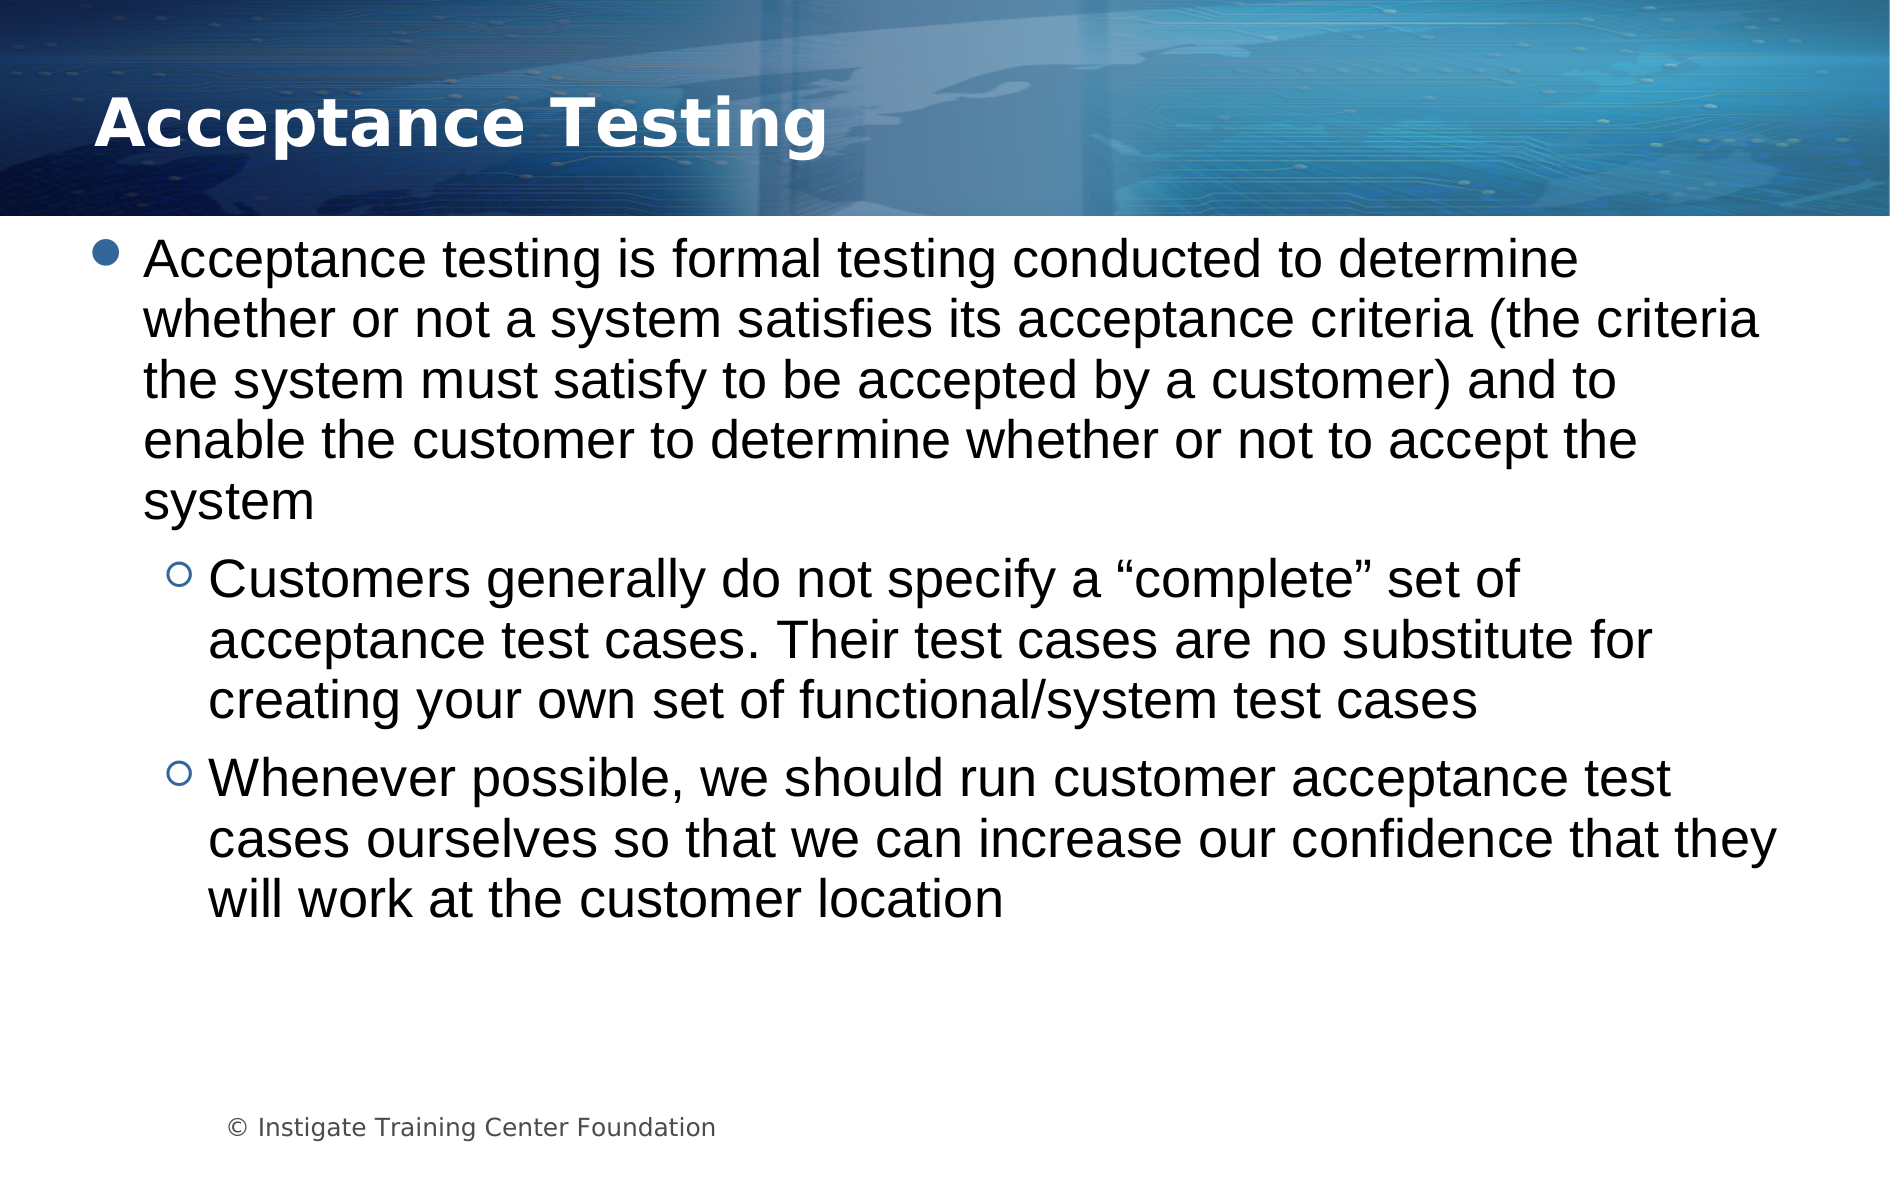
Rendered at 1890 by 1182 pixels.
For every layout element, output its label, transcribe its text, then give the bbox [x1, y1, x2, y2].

picture [0, 0, 1890, 216]
title Acceptance Testing [94, 47, 1793, 217]
list Acceptance testing is formal testing conducted to determine whether or not a system satisfies its acceptance criteria (the criteria the system must satisfy to be accepted by a customer) and to enable the customer to determine whether or not to accept the system Customers generally do not specify a “complete” set of acceptance test cases. Their test cases are no substitute for creating your own set of functional/system test cases Whenever possible, we should run customer acceptance test cases ourselves so that we can increase our confidence that they will work at the customer location [88, 228, 1788, 933]
